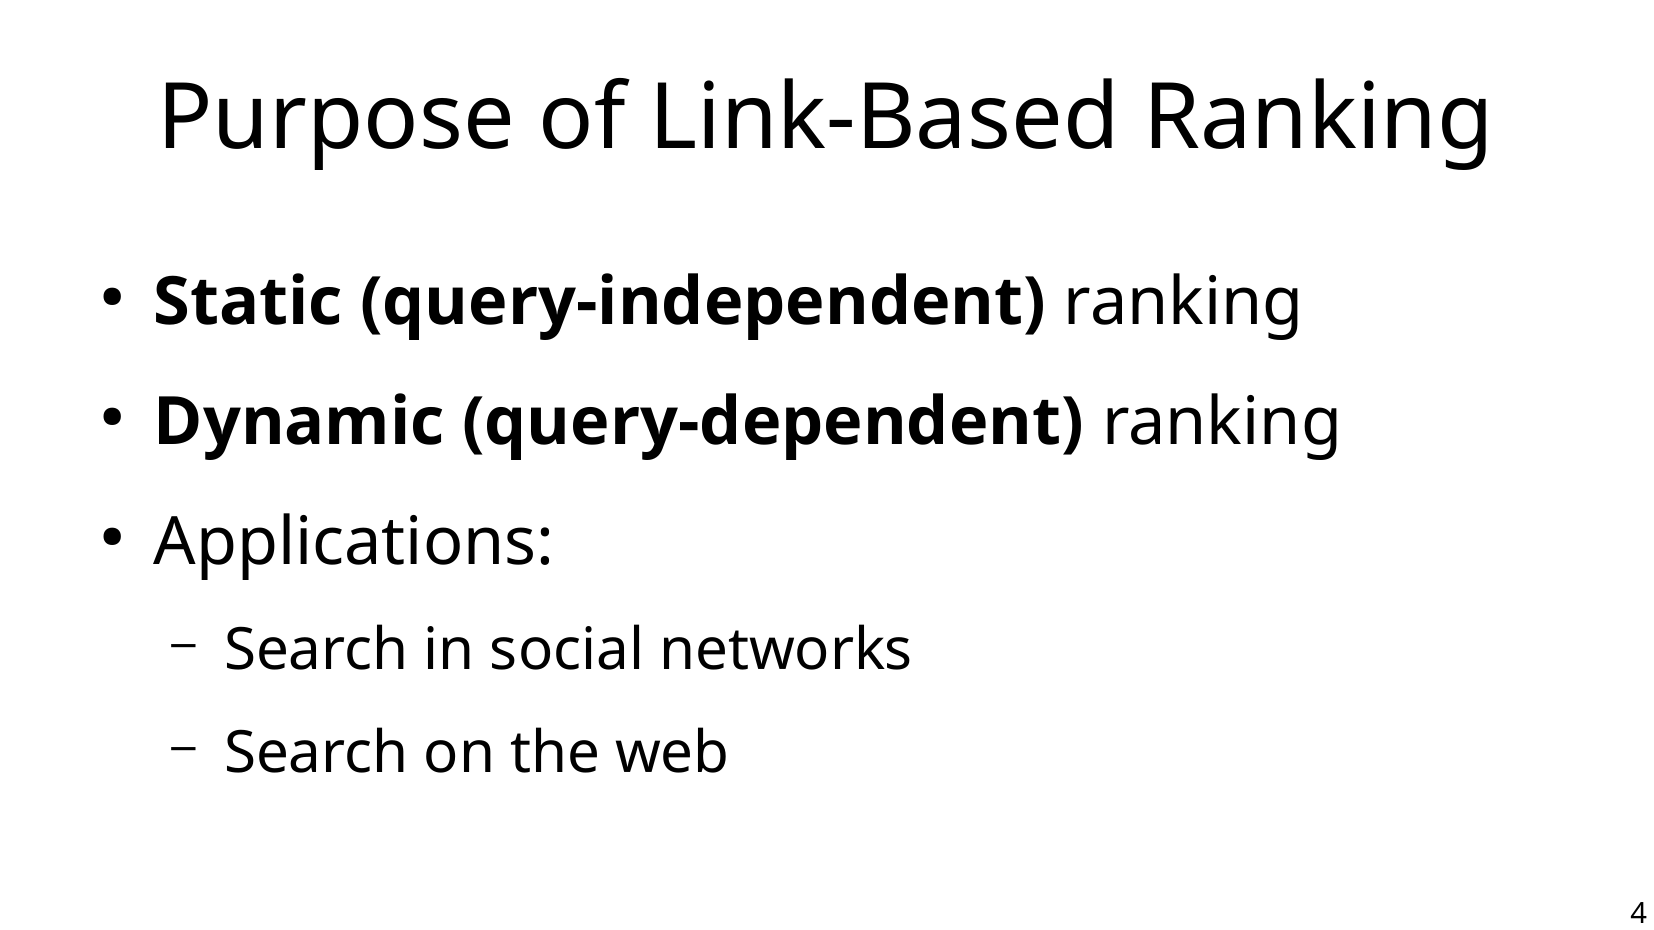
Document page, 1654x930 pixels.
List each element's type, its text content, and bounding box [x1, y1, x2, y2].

title Purpose of Link-Based Ranking [82, 1, 1571, 225]
list Static (query-independent) ranking Dynamic (query-dependent) ranking Applications: Search in social networks Search on the web [82, 252, 1571, 793]
